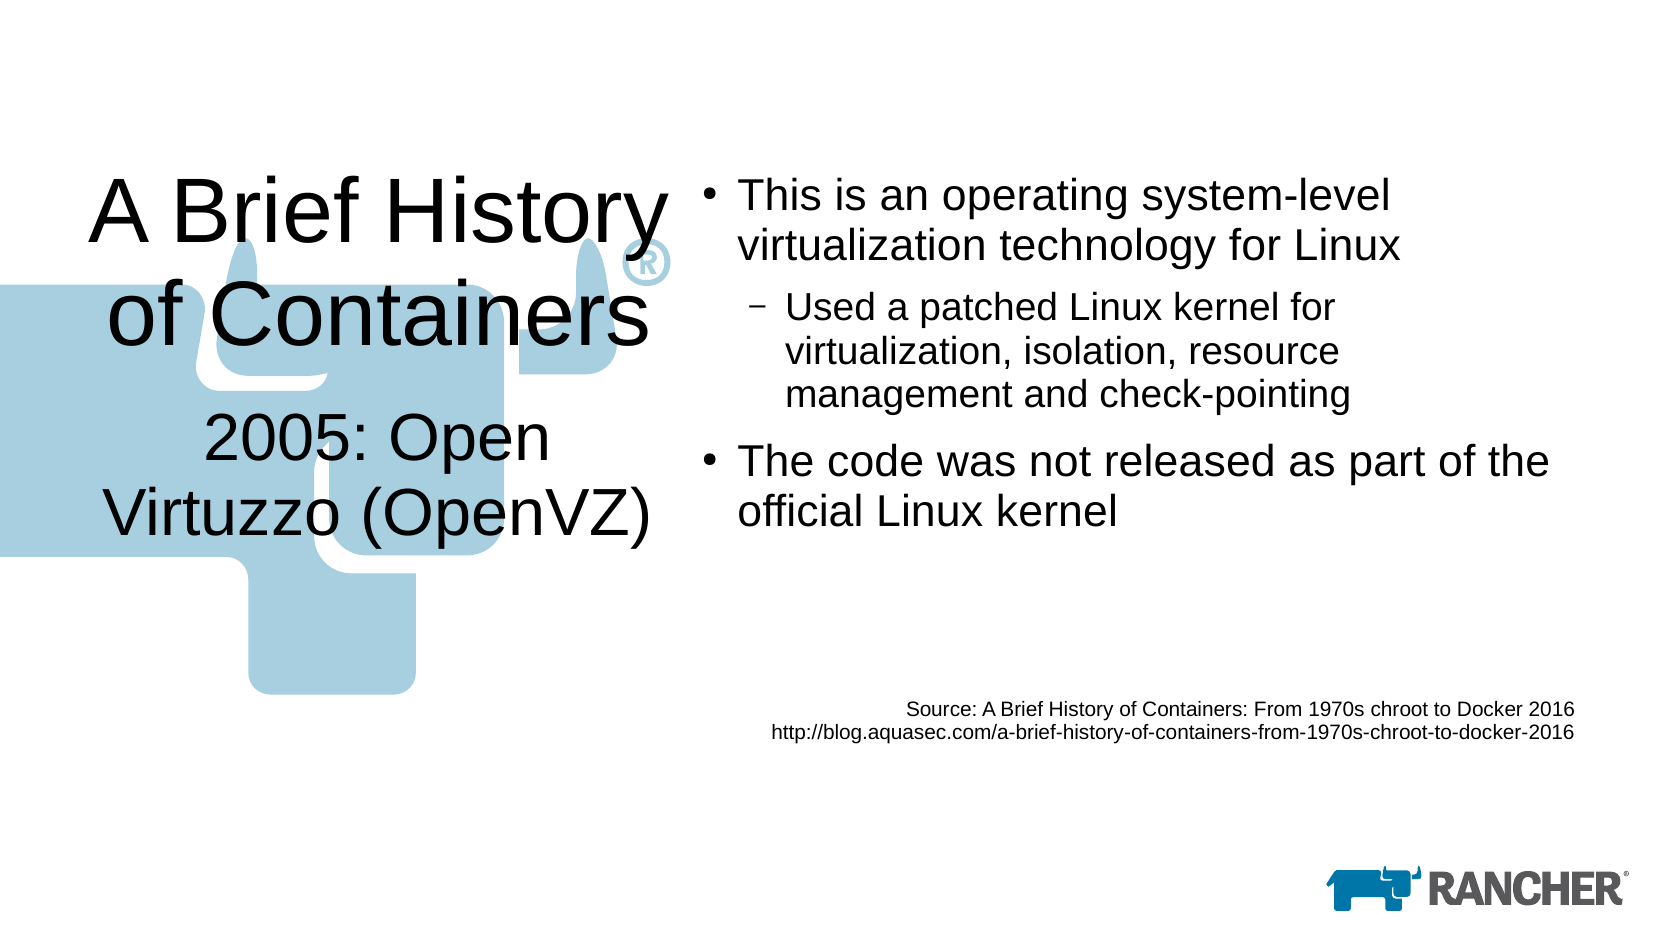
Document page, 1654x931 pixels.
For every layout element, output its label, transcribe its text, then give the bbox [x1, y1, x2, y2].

text_box Source: A Brief History of Containers: From 1970s chroot to Docker 2016 http://blog.aquasec.com/a-brief-history-of-containers-from-1970s-chroot-to-docker-2016 [734, 689, 1590, 775]
title A Brief History of Containers [83, 154, 676, 371]
text_box 2005: Open Virtuzzo (OpenVZ) [81, 400, 674, 705]
list This is an operating system-level virtualization technology for Linux Used a patched Linux kernel for virtualization, isolation, resource management and check-pointing The code was not released as part of the official Linux kernel [690, 169, 1572, 545]
